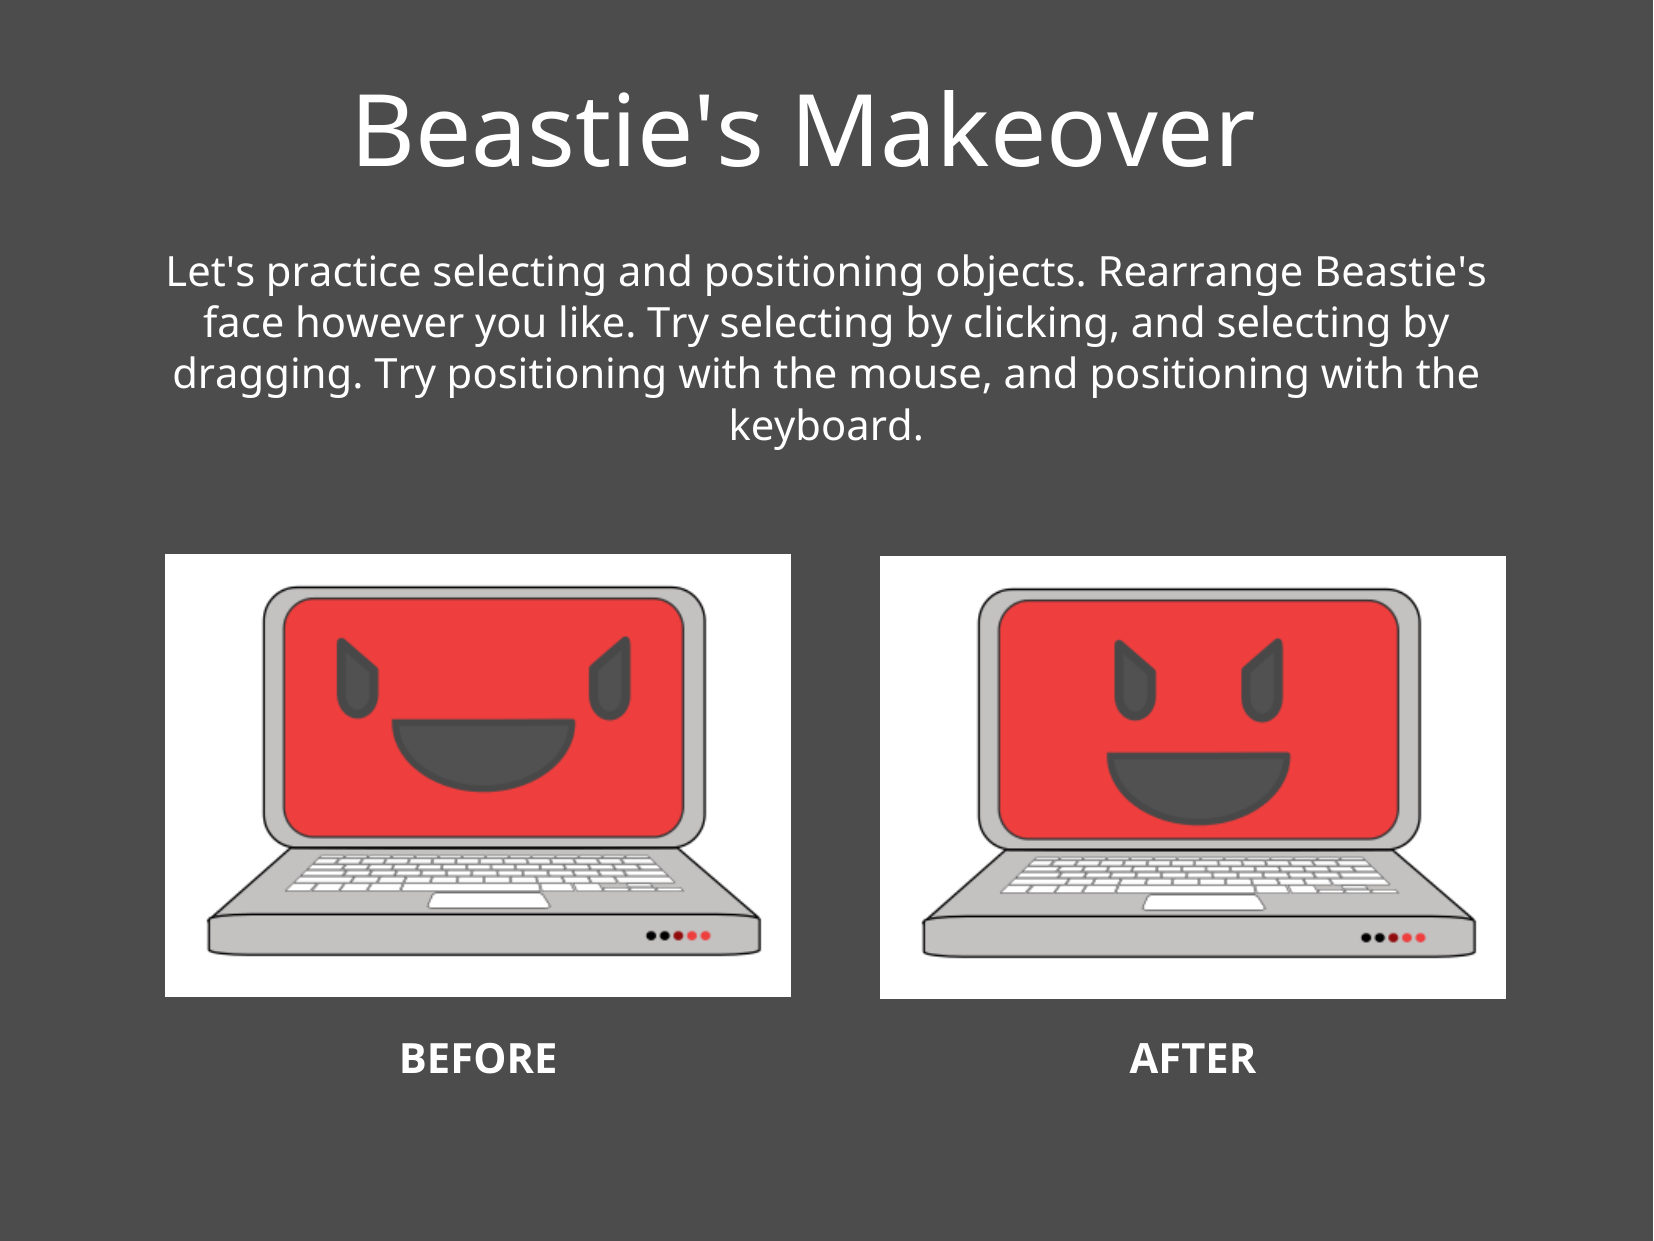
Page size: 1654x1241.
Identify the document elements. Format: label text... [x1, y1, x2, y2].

title AFTER [893, 1018, 1494, 1100]
title Let's practice selecting and positioning objects. Rearrange Beastie's face however you like. Try selecting by clicking, and selecting by dragging. Try positioning with the mouse, and positioning with the keyboard. [132, 253, 1521, 443]
title BEFORE [178, 1018, 779, 1100]
picture [880, 556, 1506, 999]
title Beastie's Makeover [53, 6, 1554, 269]
picture [165, 554, 791, 997]
